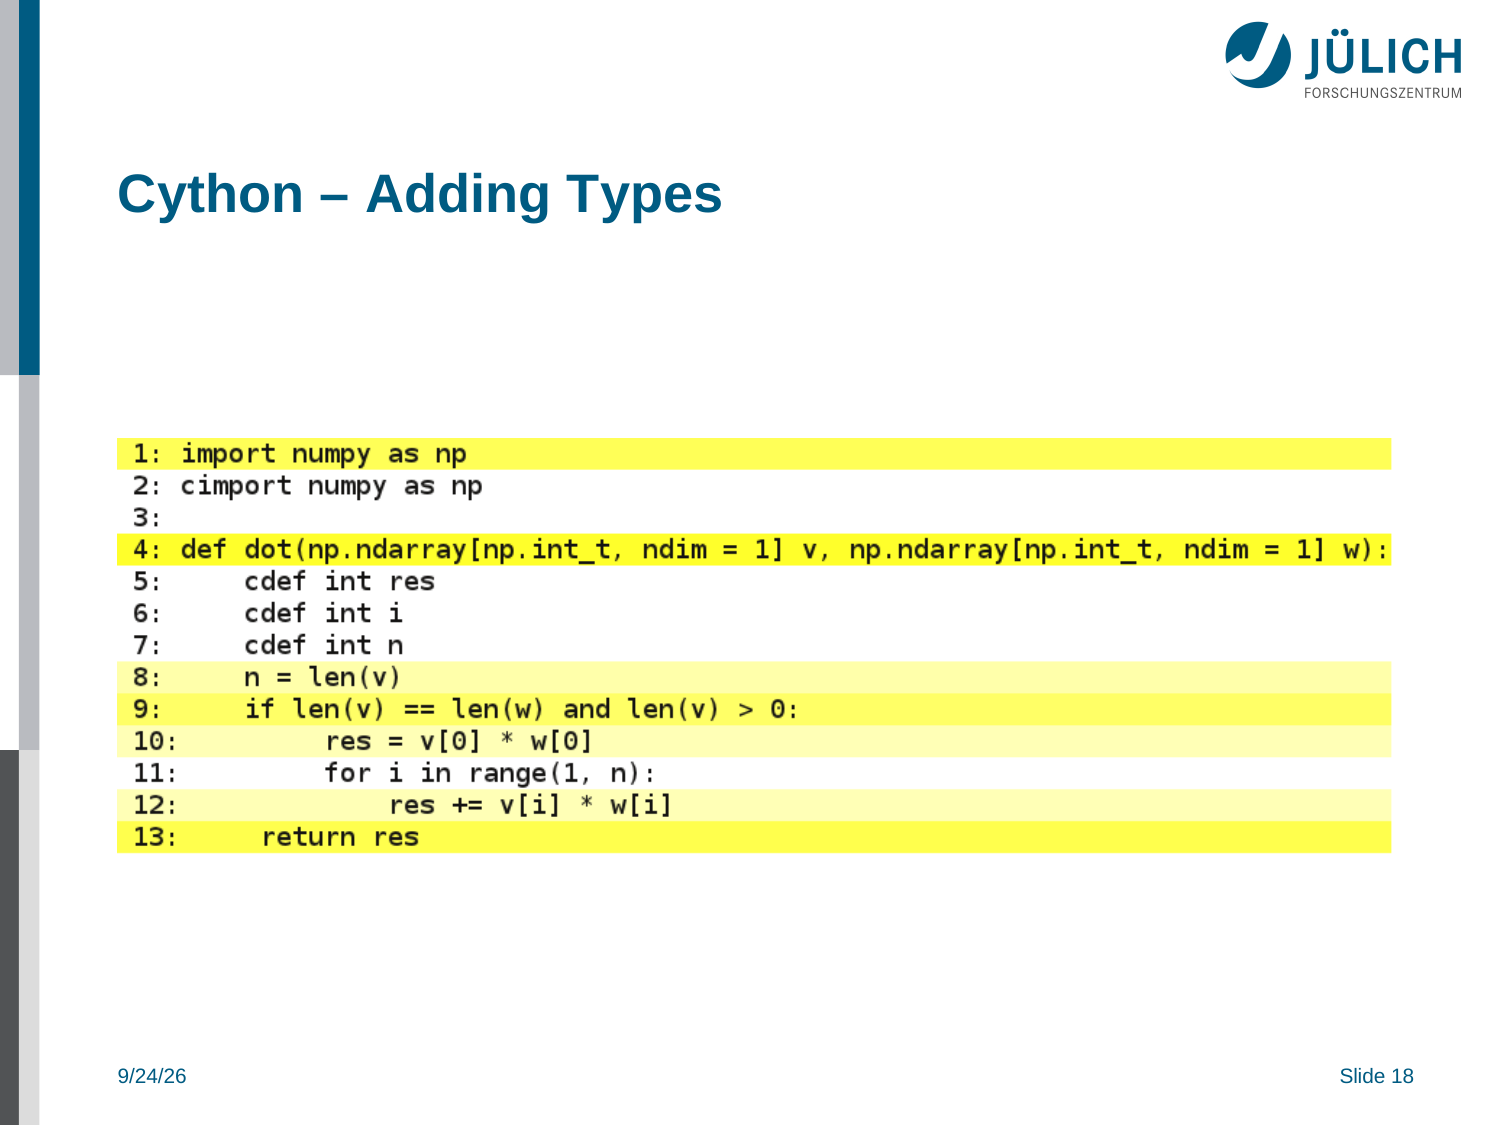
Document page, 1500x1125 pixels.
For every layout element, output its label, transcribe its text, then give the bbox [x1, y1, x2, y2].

picture [117, 312, 1393, 988]
title Cython – Adding Types [117, 99, 1393, 288]
picture [1224, 20, 1461, 98]
